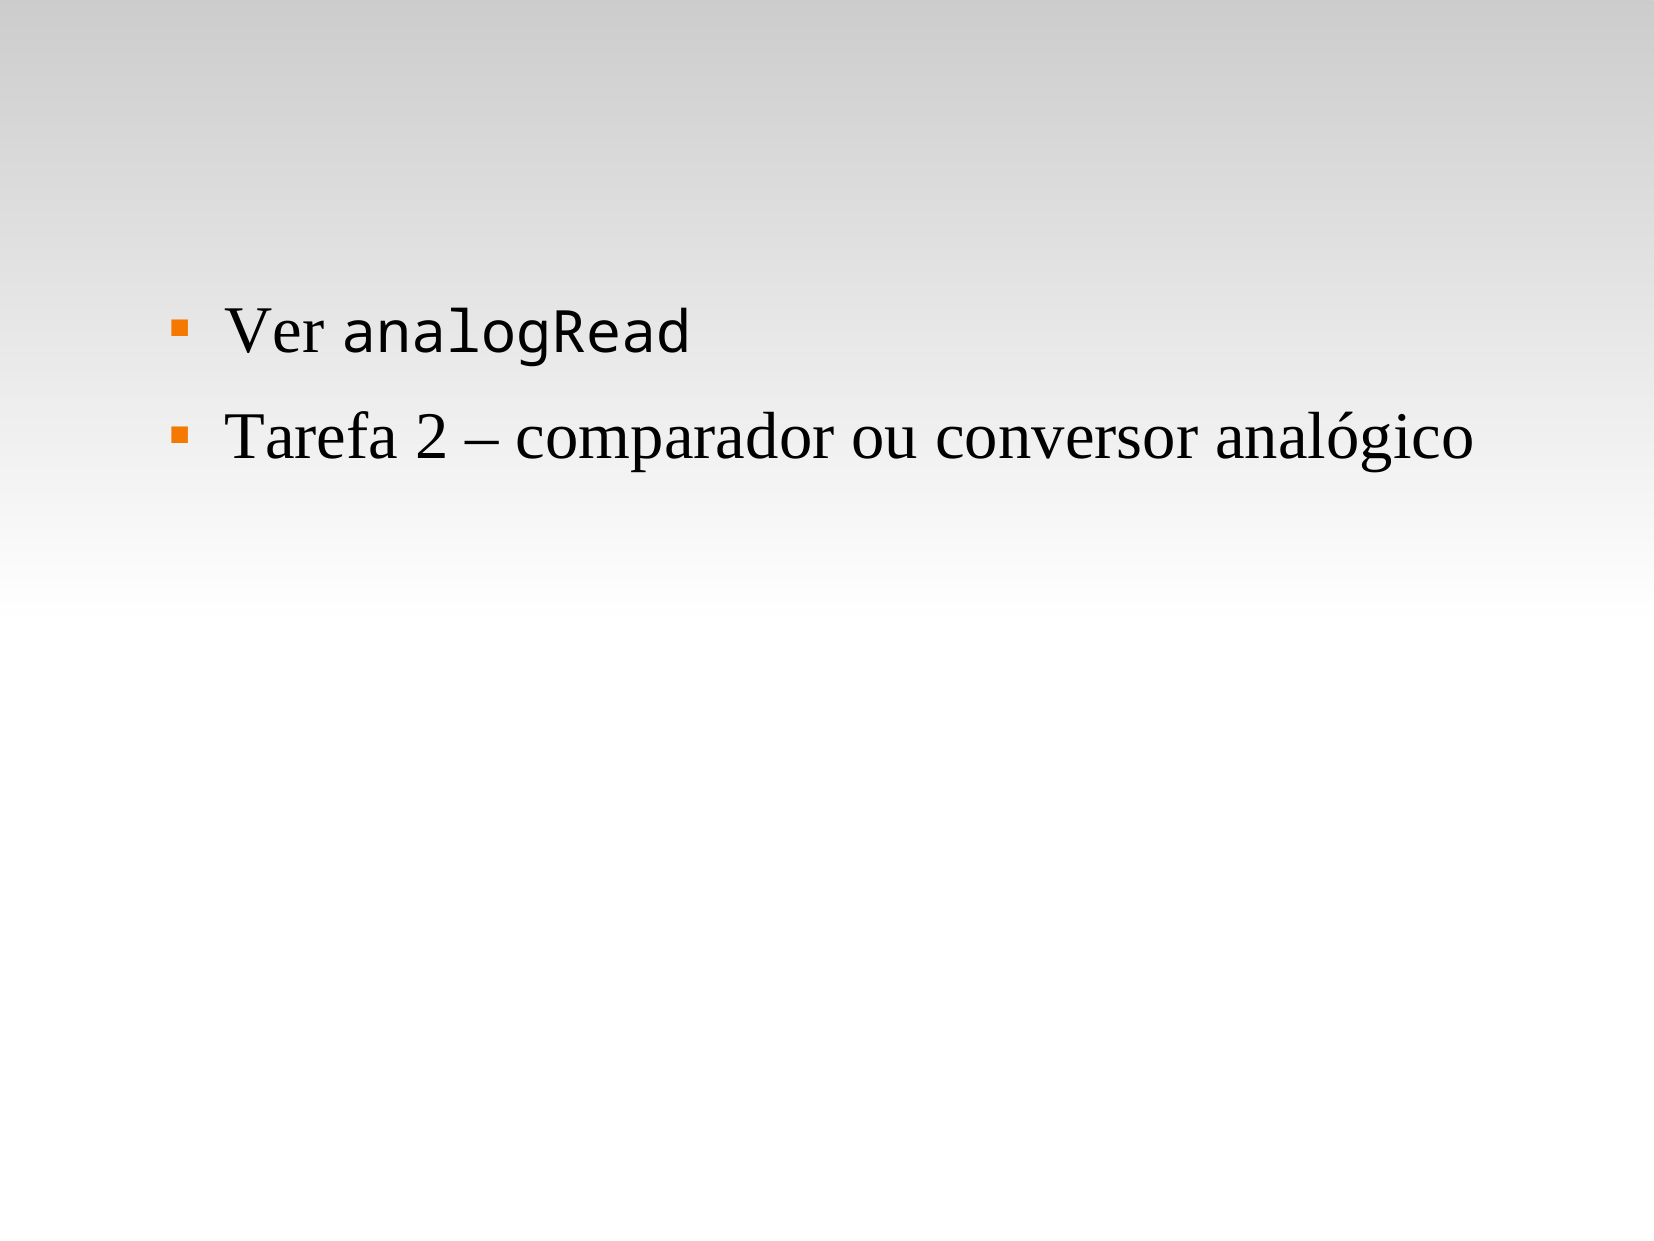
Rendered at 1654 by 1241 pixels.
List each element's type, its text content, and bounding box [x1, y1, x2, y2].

list Ver analogRead Tarefa 2 – comparador ou conversor analógico [82, 290, 1571, 1109]
